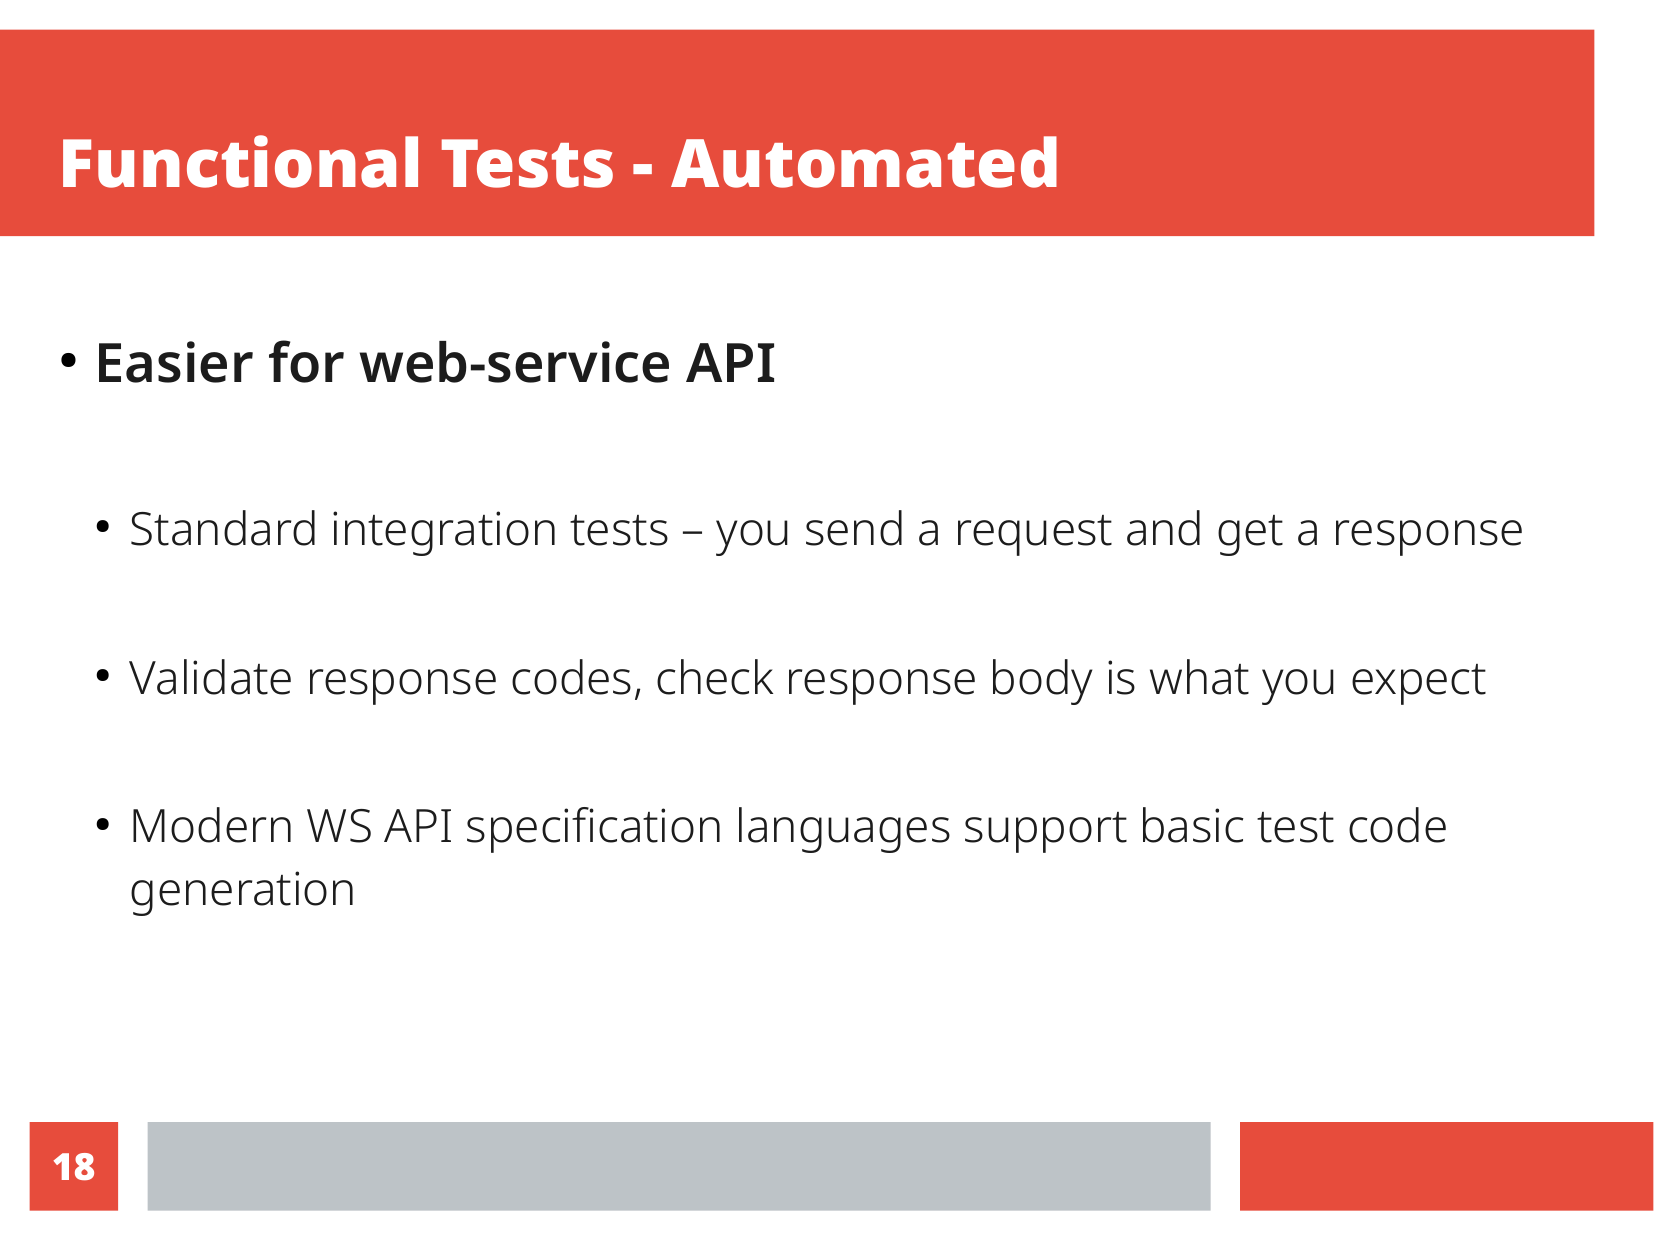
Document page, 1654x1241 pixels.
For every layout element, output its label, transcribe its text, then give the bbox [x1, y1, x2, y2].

list Easier for web-service API Standard integration tests – you send a request and get a response Validate response codes, check response body is what you expect Modern WS API specification languages support basic test code generation [59, 324, 1565, 1093]
title Functional Tests - Automated [59, 59, 1595, 207]
